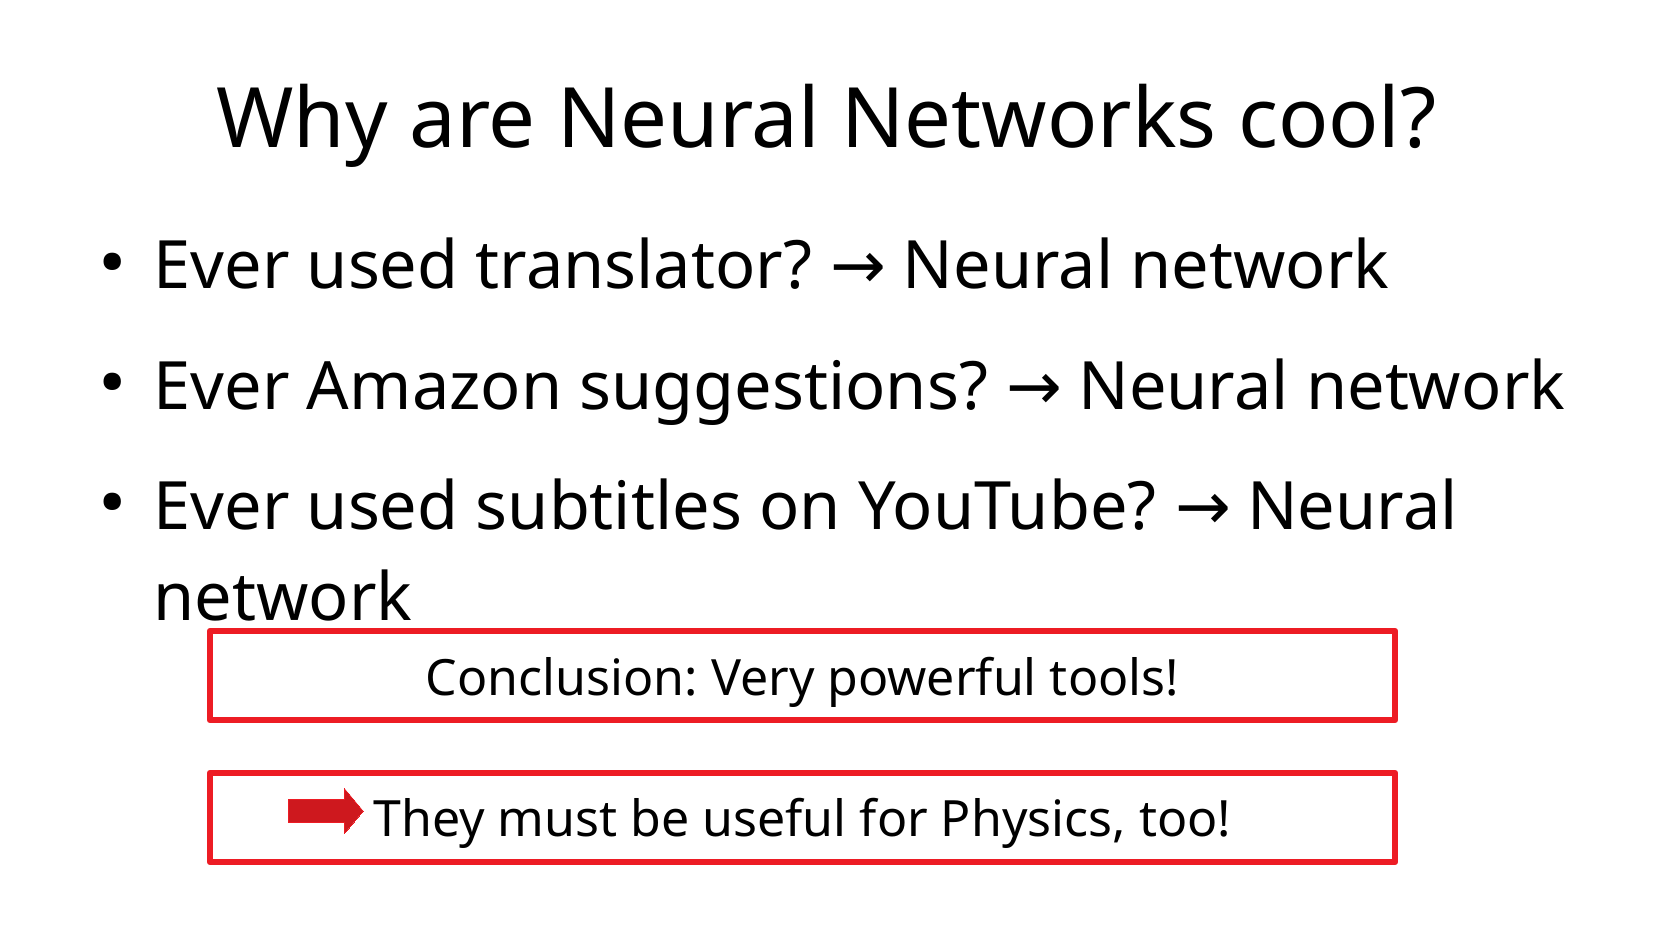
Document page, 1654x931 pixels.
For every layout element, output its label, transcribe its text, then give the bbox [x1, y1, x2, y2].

text_box They must be useful for Physics, too! [210, 772, 1396, 854]
text_box Conclusion: Very powerful tools! [210, 630, 1396, 713]
list Ever used translator? → Neural network Ever Amazon suggestions? → Neural network Ever used subtitles on YouTube? → Neural network [82, 217, 1606, 811]
title Why are Neural Networks cool? [82, 37, 1571, 193]
text_box [288, 788, 364, 834]
